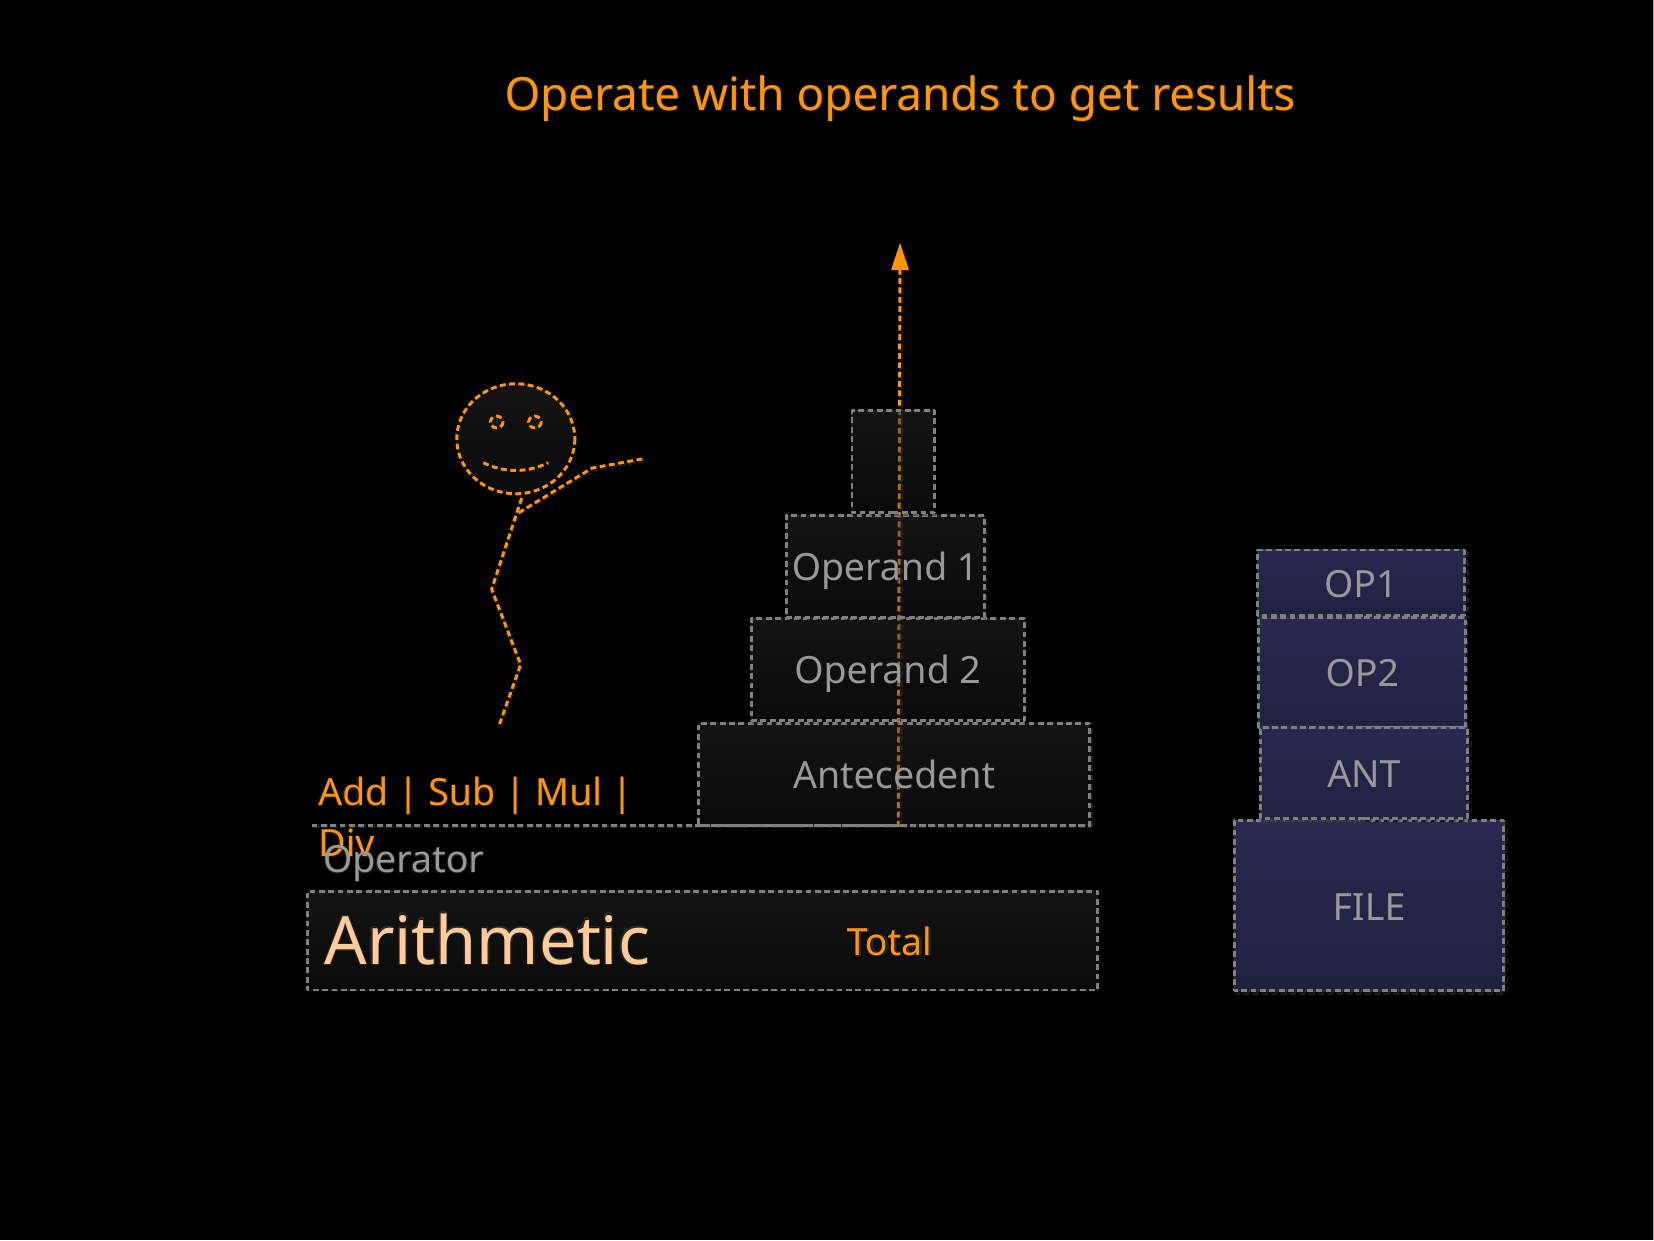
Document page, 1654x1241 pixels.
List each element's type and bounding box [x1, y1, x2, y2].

text_box [456, 383, 575, 494]
text_box [702, 891, 1098, 991]
text_box [851, 410, 935, 513]
